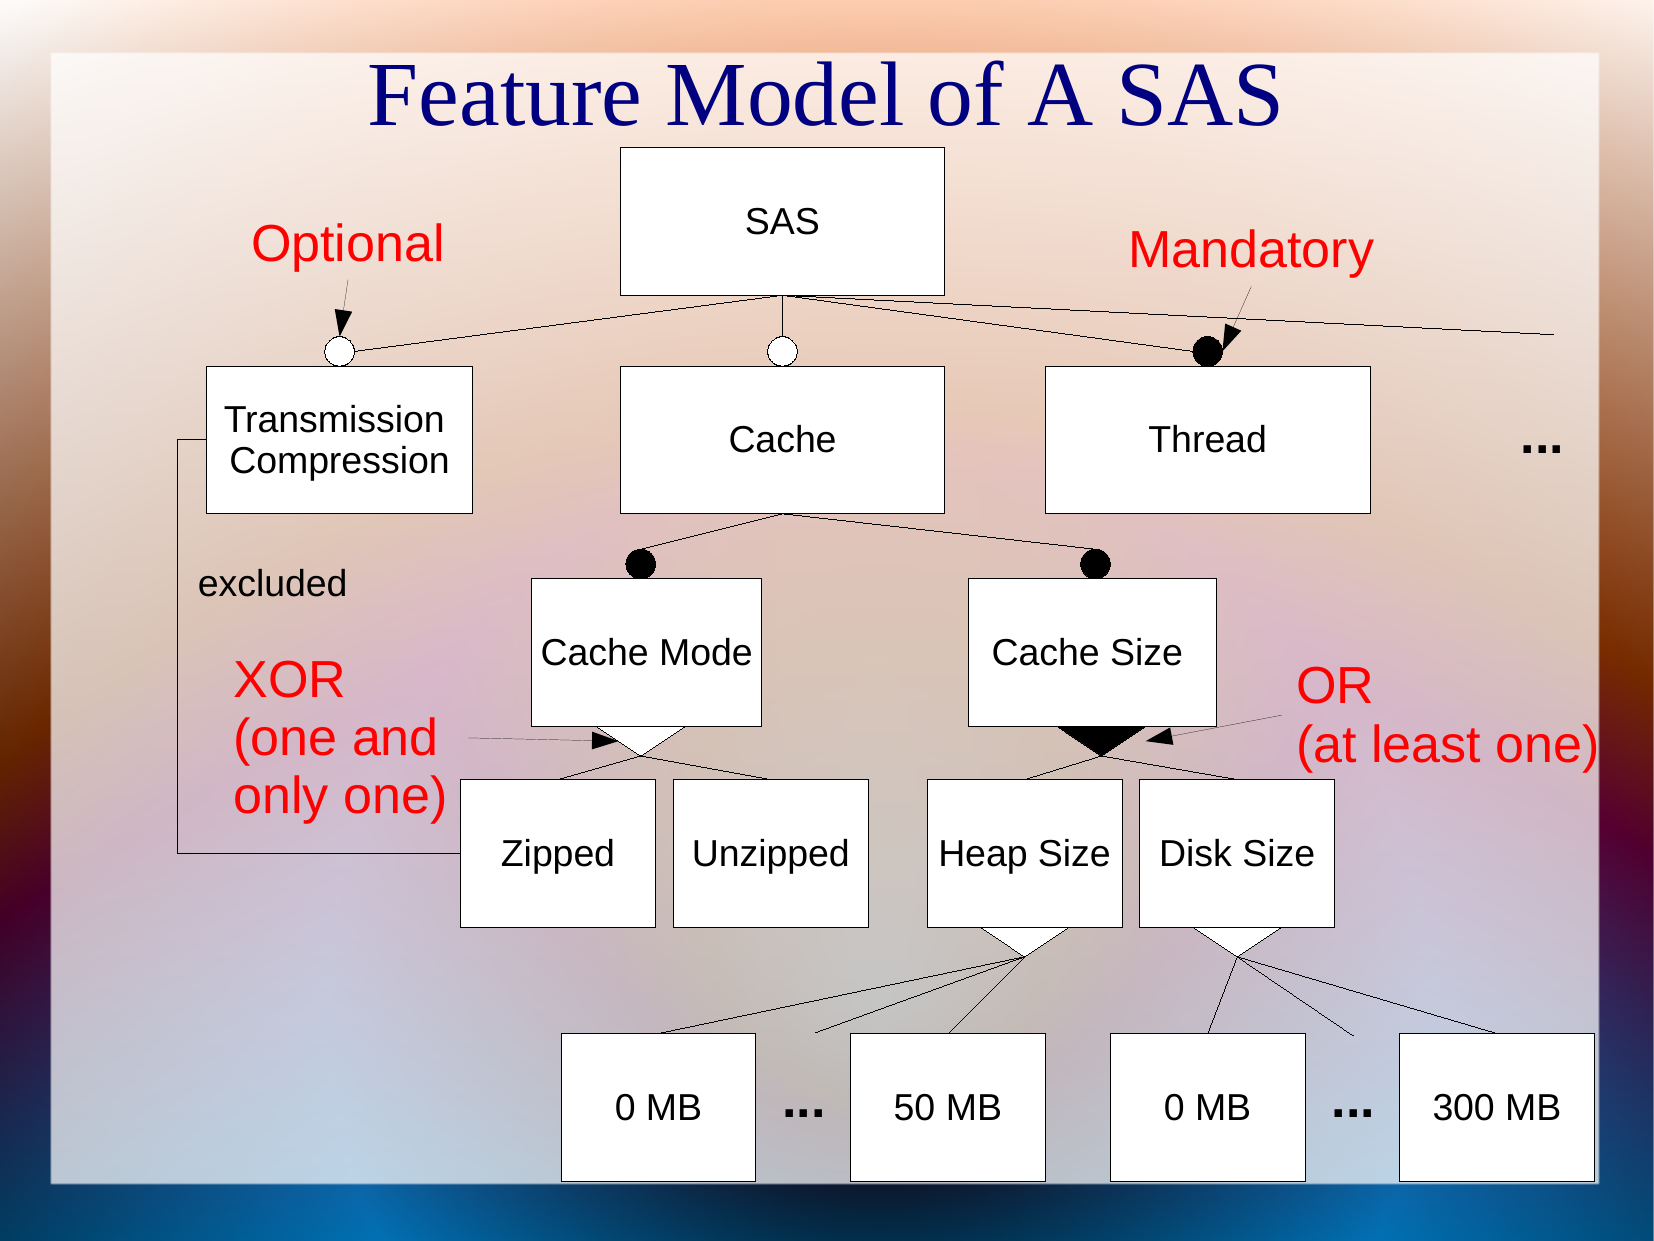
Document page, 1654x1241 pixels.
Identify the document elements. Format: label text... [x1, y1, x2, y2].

text_box [324, 336, 355, 366]
text_box 300 MB [1399, 1033, 1595, 1182]
text_box [625, 549, 656, 578]
text_box Cache Mode [531, 578, 762, 727]
text_box Disk Size [1139, 779, 1335, 928]
text_box Cache Size [968, 578, 1217, 727]
text_box 0 MB [561, 1033, 756, 1182]
text_box OR (at least one) [1281, 649, 1616, 781]
text_box [1192, 927, 1282, 957]
text_box [1192, 336, 1223, 366]
text_box [1057, 726, 1146, 756]
picture [0, 0, 1654, 1241]
text_box Thread [1045, 366, 1371, 514]
text_box Unzipped [673, 779, 869, 928]
text_box [1080, 549, 1111, 578]
text_box [596, 726, 686, 756]
text_box Cache [620, 366, 945, 514]
text_box XOR (one and only one) [218, 643, 469, 833]
text_box Mandatory [1113, 213, 1390, 287]
text_box SAS [620, 147, 945, 296]
text_box Transmission Compression [206, 366, 473, 514]
text_box ... [767, 1062, 841, 1137]
text_box ... [1505, 399, 1580, 473]
text_box Optional [236, 206, 460, 280]
text_box 0 MB [1110, 1033, 1306, 1182]
text_box [980, 927, 1069, 957]
text_box 50 MB [850, 1033, 1046, 1182]
text_box ... [1316, 1062, 1391, 1137]
text_box [767, 336, 798, 366]
text_box Heap Size [927, 779, 1123, 928]
text_box Zipped [460, 779, 656, 928]
title Feature Model of A SAS [82, 0, 1571, 198]
text_box excluded [183, 555, 363, 612]
